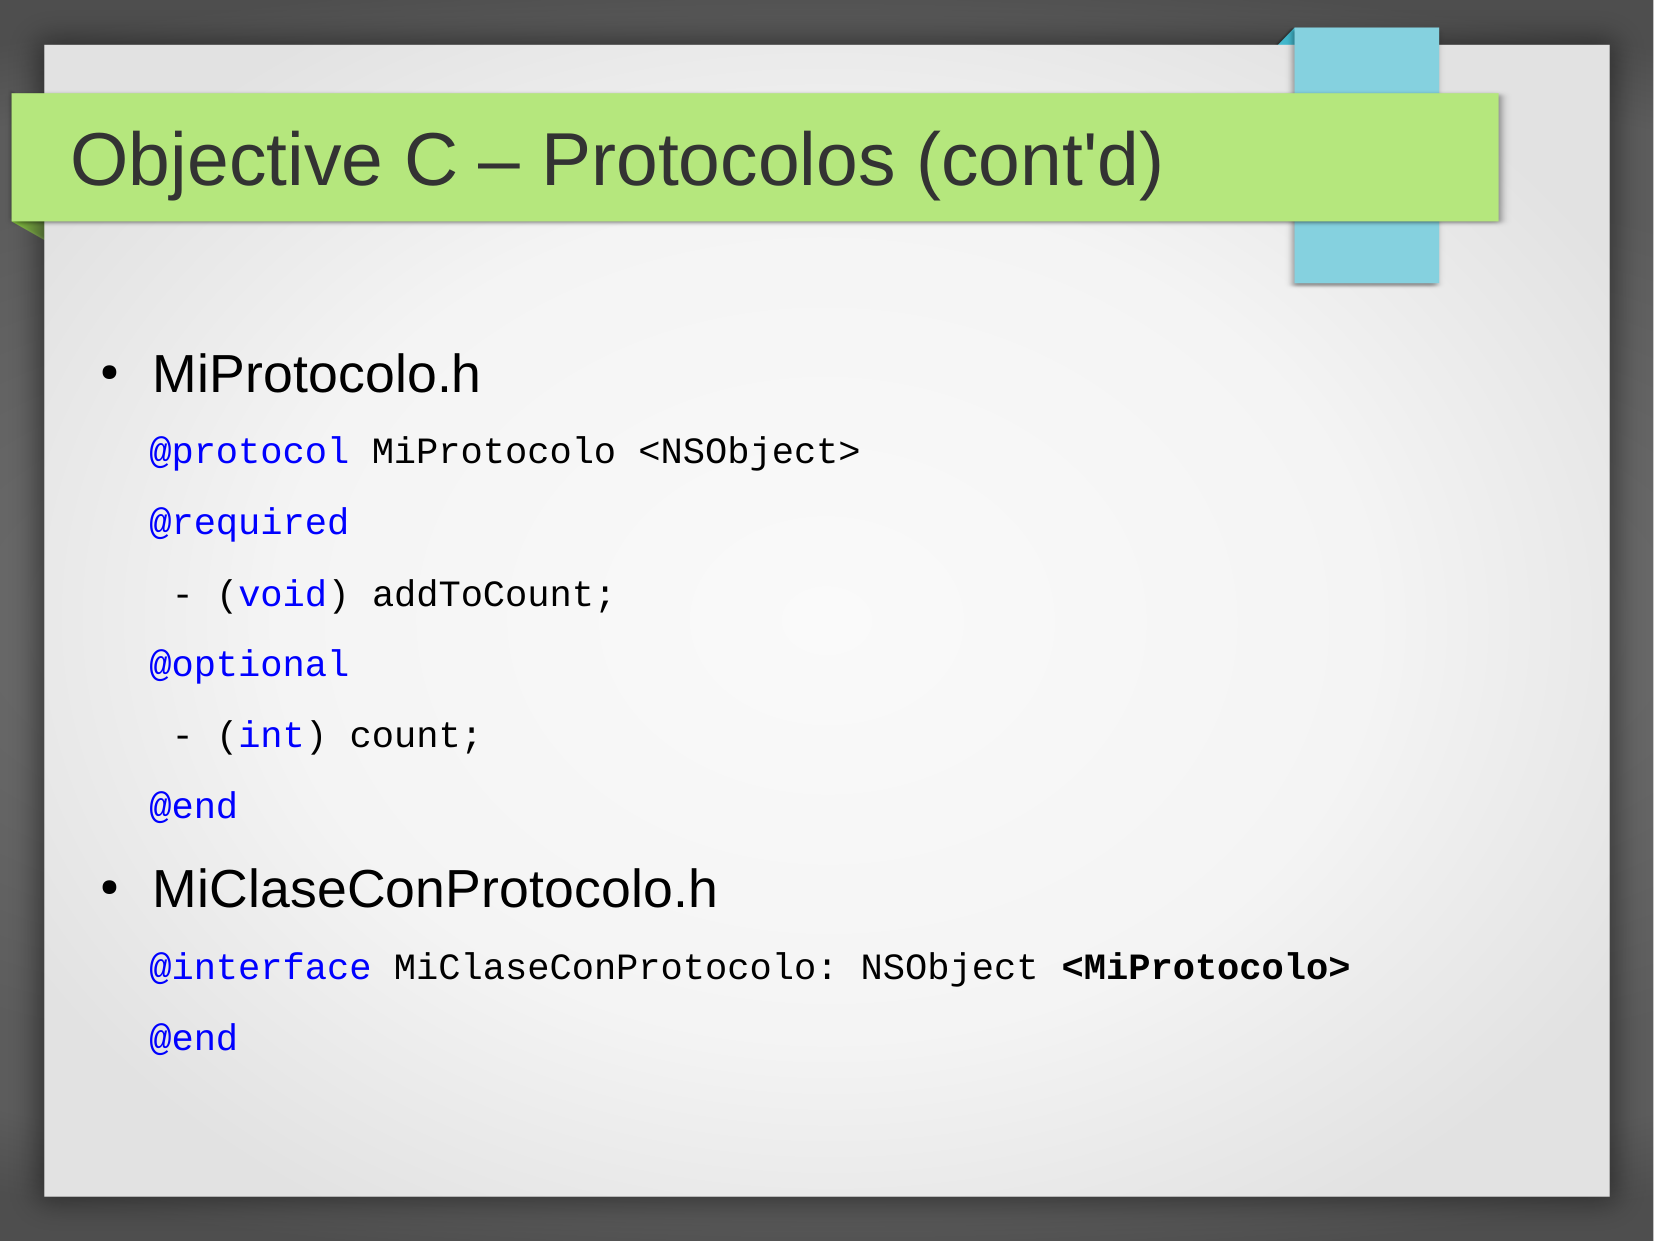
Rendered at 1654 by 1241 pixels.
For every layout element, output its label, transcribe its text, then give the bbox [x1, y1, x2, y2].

picture [0, 0, 1654, 1241]
list MiProtocolo.h @protocol MiProtocolo <NSObject> @required - (void) addToCount; @optional - (int) count; @end MiClaseConProtocolo.h @interface MiClaseConProtocolo: NSObject <MiProtocolo> @end [82, 343, 1538, 1063]
title Objective C – Protocolos (cont'd) [70, 106, 1229, 213]
